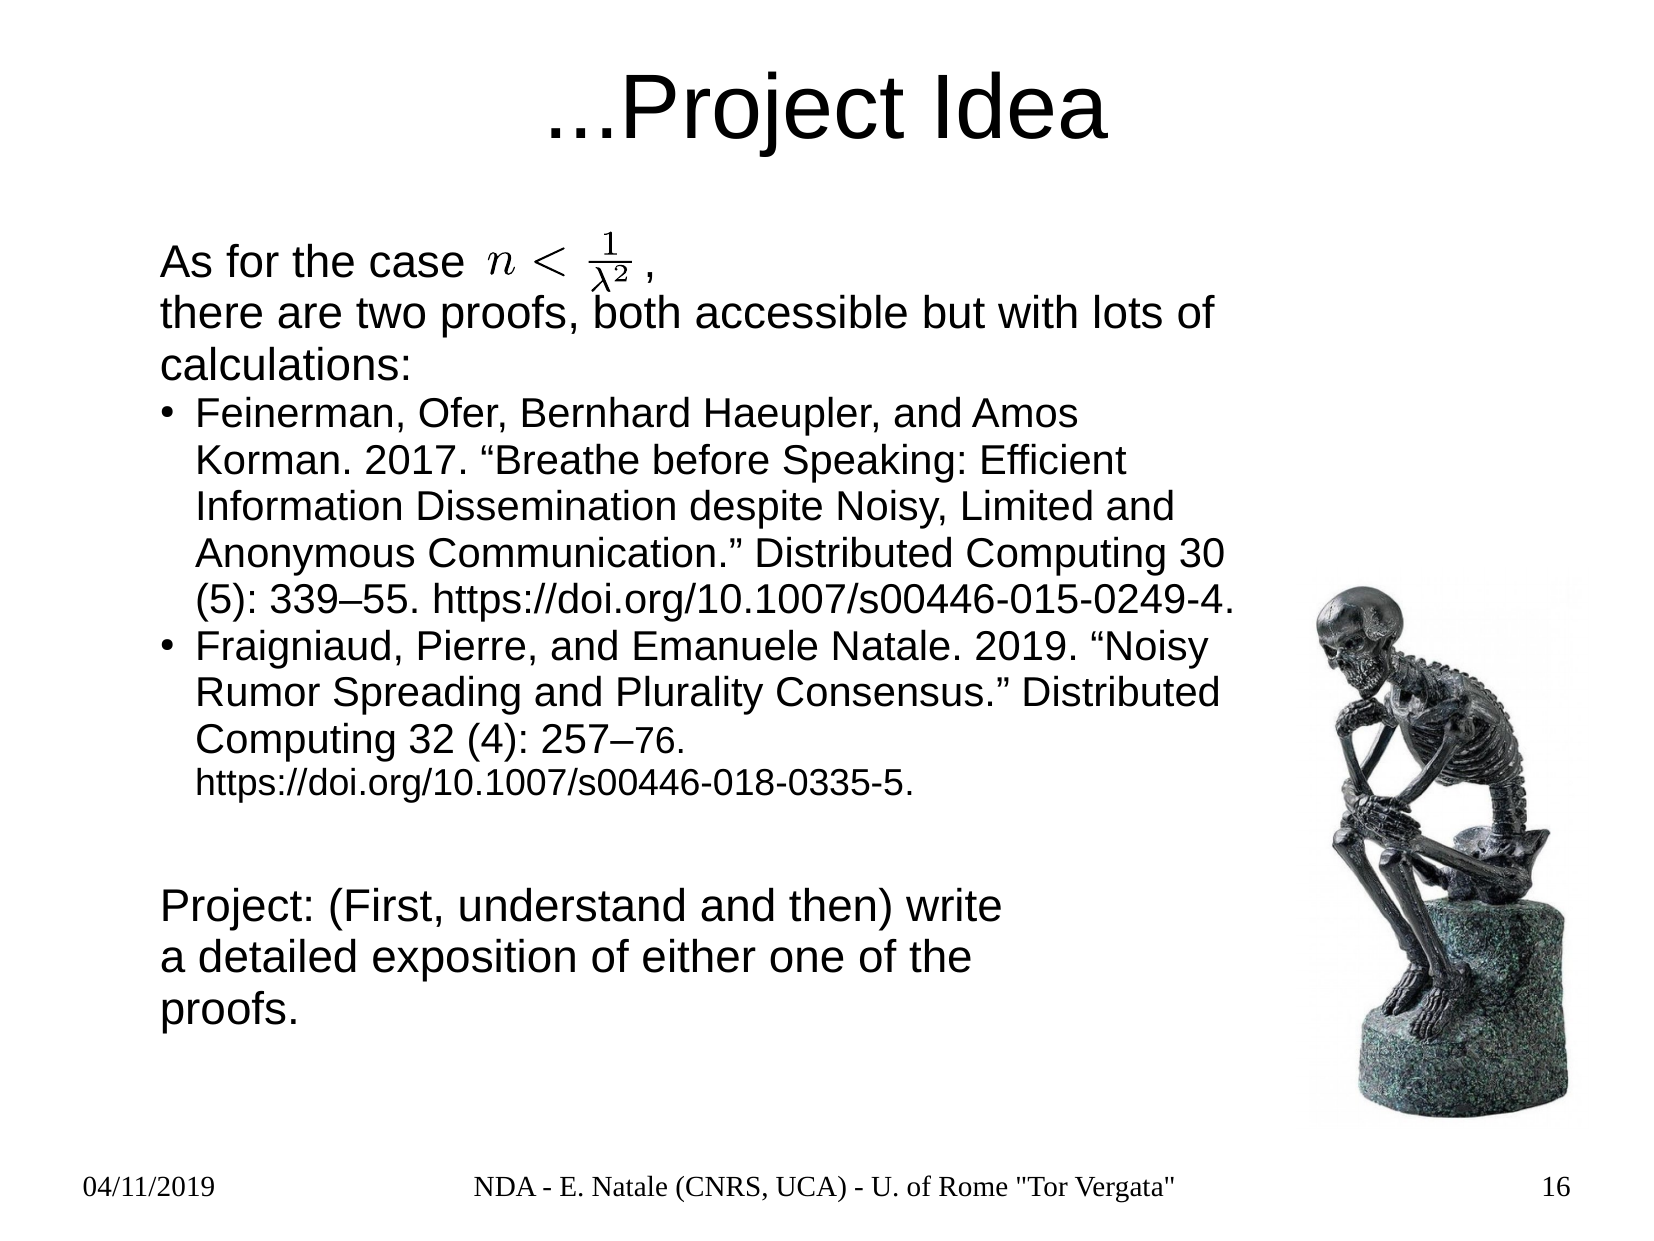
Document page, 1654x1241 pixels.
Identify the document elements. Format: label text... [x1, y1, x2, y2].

text_box Project: (First, understand and then) write a detailed exposition of either one of the proofs. [145, 872, 1055, 1042]
title ...Project Idea [82, 49, 1571, 165]
text_box [487, 231, 632, 292]
picture [1296, 567, 1589, 1129]
text_box As for the case , there are two proofs, both accessible but with lots of calculations: Feinerman, Ofer, Bernhard Haeupler, and Amos Korman. 2017. “Breathe before Speaking: Efficient Information Dissemination despite Noisy, Limited and Anonymous Communication.” Distributed Computing 30 (5): 339–55. https://doi.org/10.1007/s00446-015-0249-4. Fraigniaud, Pierre, and Emanuele Natale. 2019. “Noisy Rumor Spreading and Plurality Consensus.” Distributed Computing 32 (4): 257–76. https://doi.org/10.1007/s00446-018-0335-5. [145, 228, 1258, 891]
